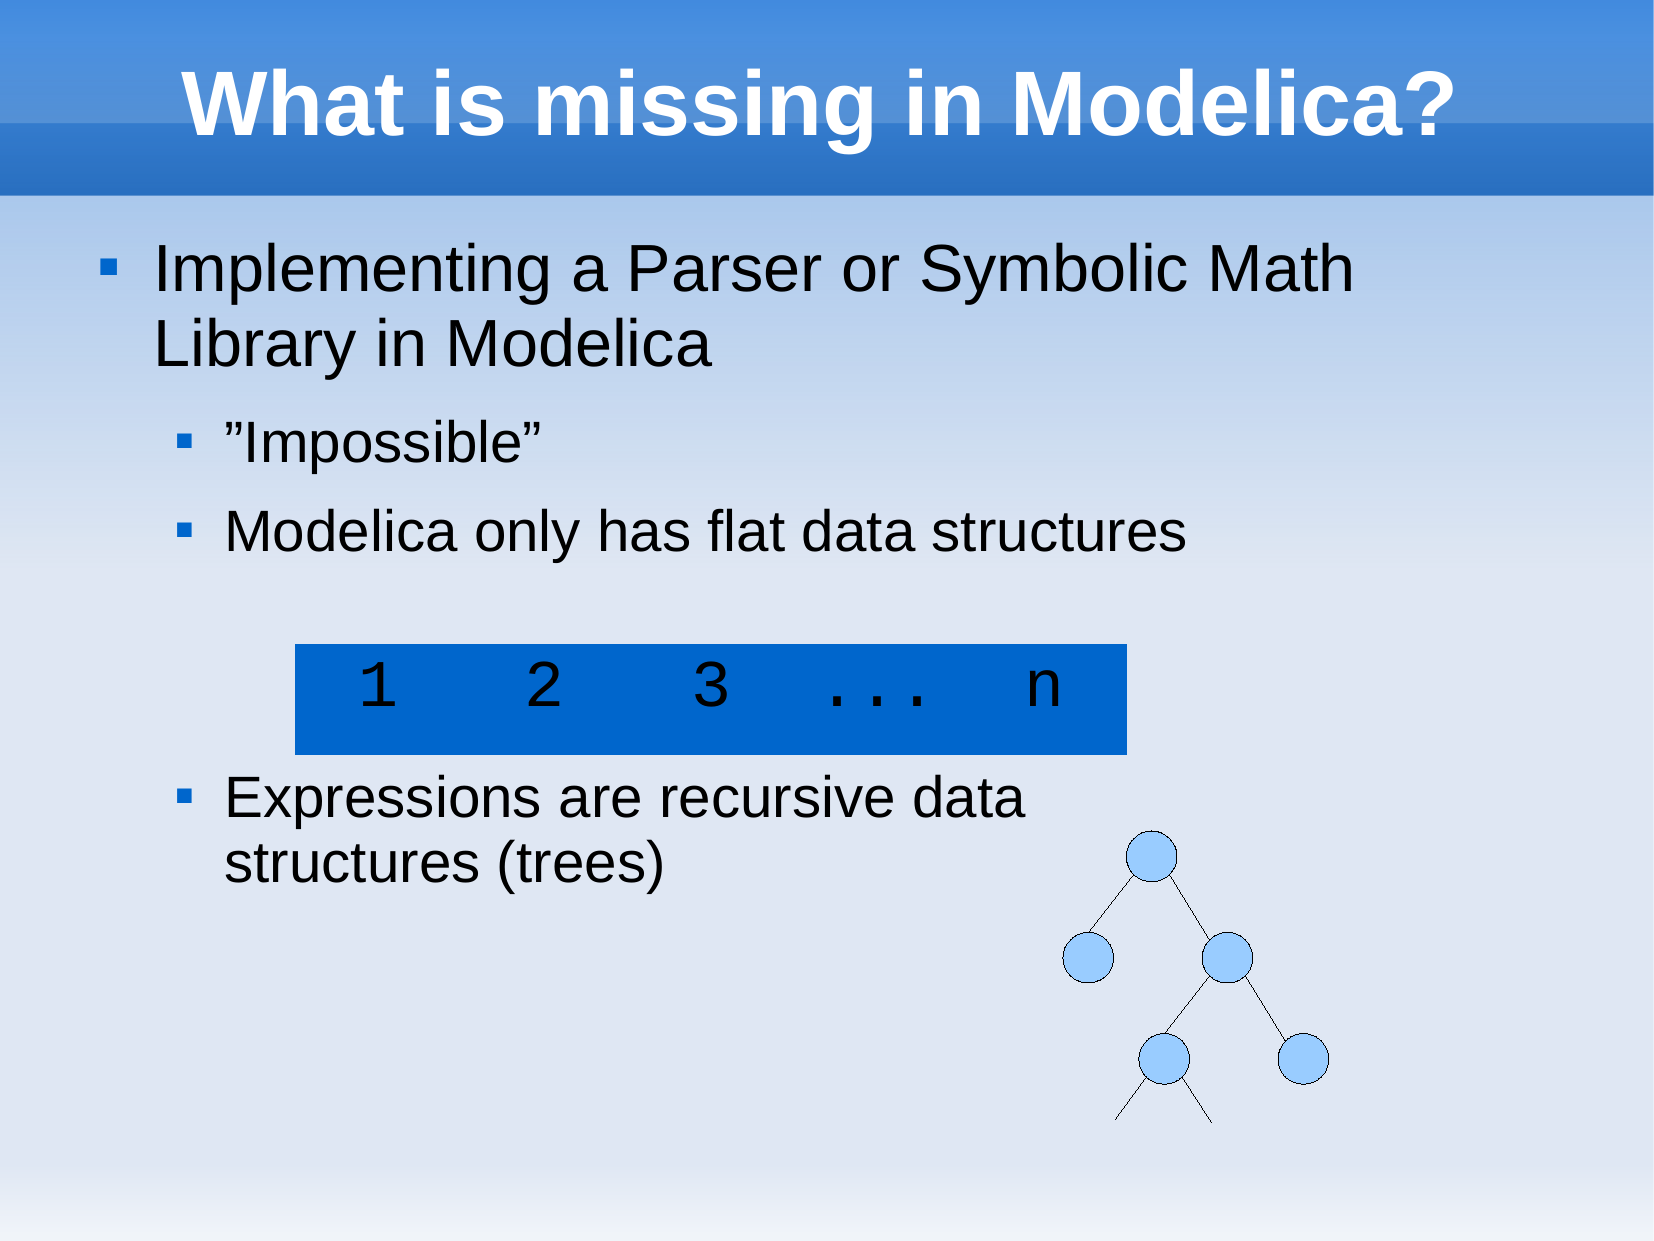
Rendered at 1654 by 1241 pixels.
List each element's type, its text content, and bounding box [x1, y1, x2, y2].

table_header 1 [295, 644, 461, 755]
text_box [1138, 1033, 1190, 1085]
list Implementing a Parser or Symbolic Math Library in Modelica ”Impossible” Modelica only has flat data structures Expressions are recursive data structures (trees) [82, 231, 1571, 1035]
picture [0, 0, 1654, 1241]
table_header ... [794, 644, 961, 755]
table_header n [961, 644, 1127, 755]
text_box [1278, 1033, 1329, 1085]
table_header 2 [461, 644, 628, 755]
text_box [1062, 932, 1114, 983]
table_header 3 [628, 644, 794, 755]
text_box [1126, 830, 1177, 882]
text_box [1202, 932, 1253, 983]
title What is missing in Modelica? [76, 0, 1565, 208]
